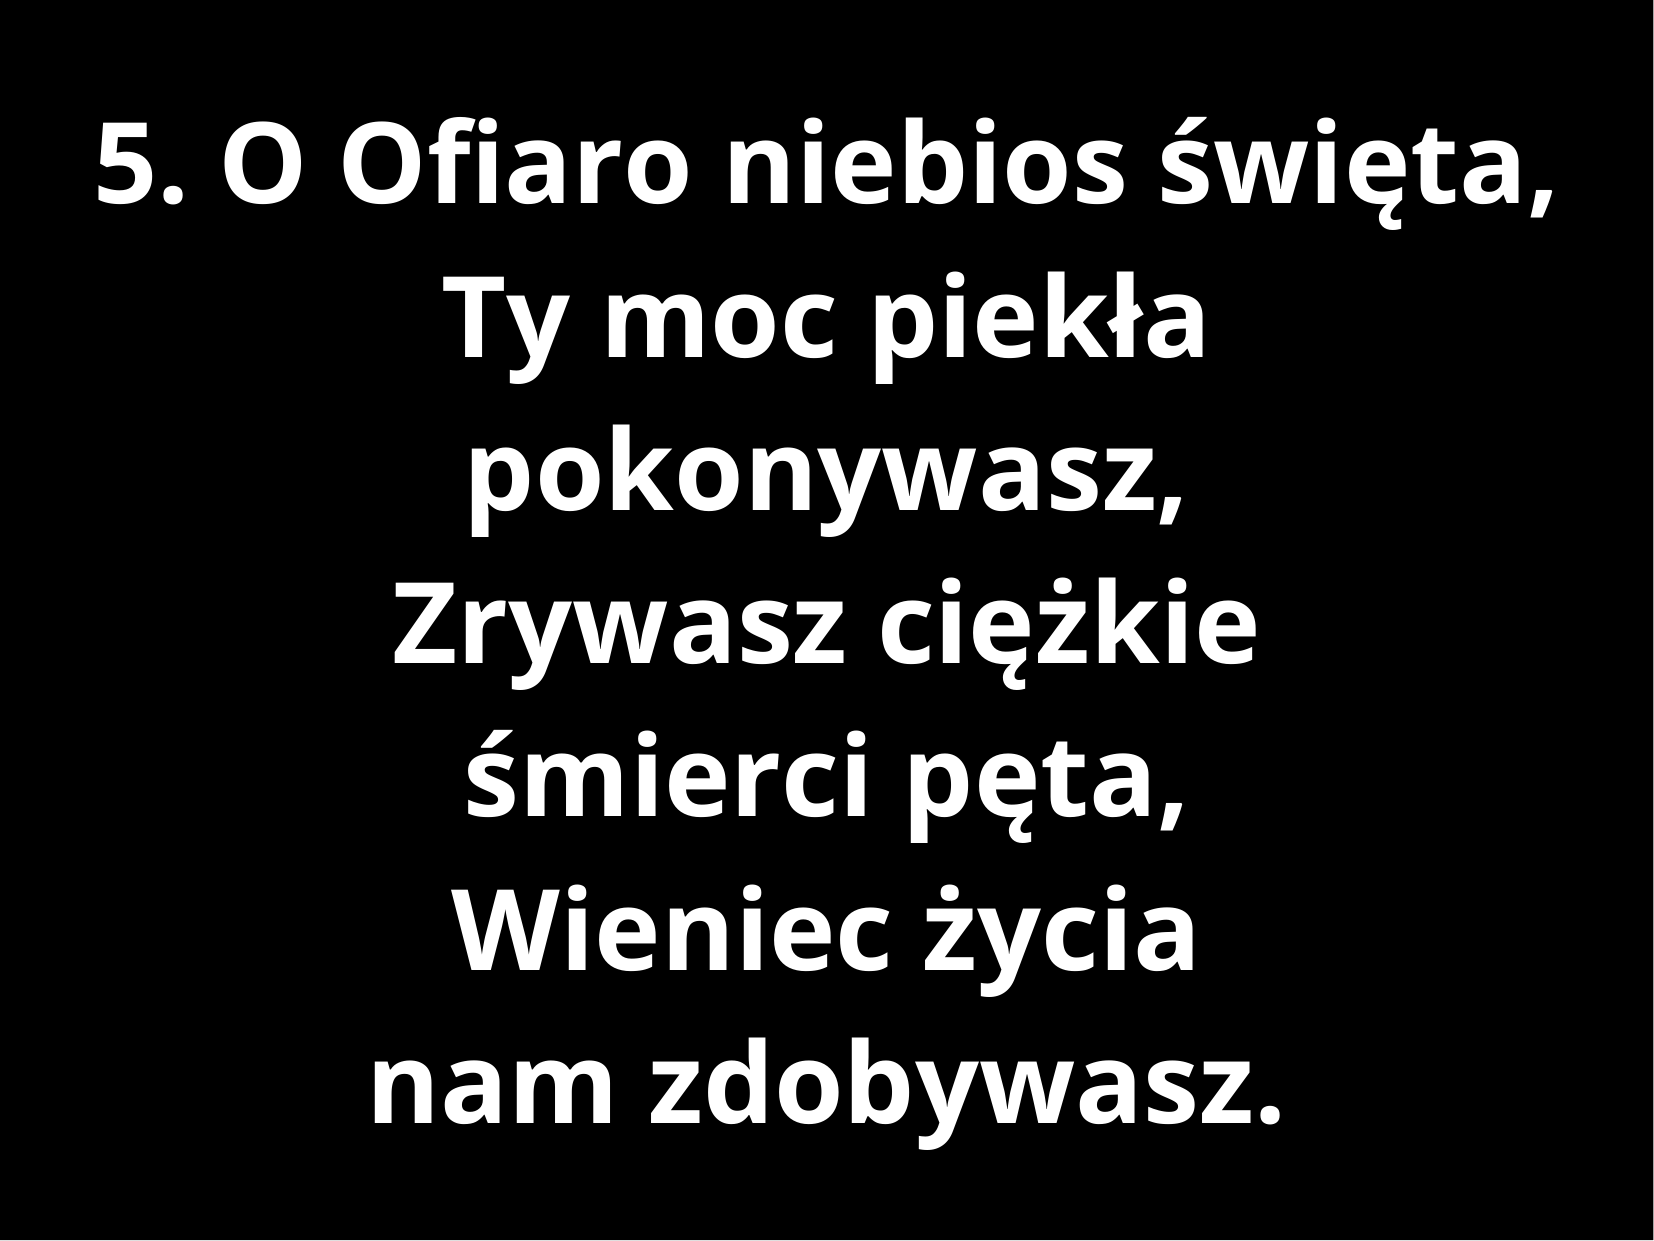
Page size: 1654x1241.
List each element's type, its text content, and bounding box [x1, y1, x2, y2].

title 5. O Ofiaro niebios święta, Ty moc piekła pokonywasz, Zrywasz ciężkie śmierci pęta, Wieniec życia nam zdobywasz. [0, 0, 1654, 1241]
